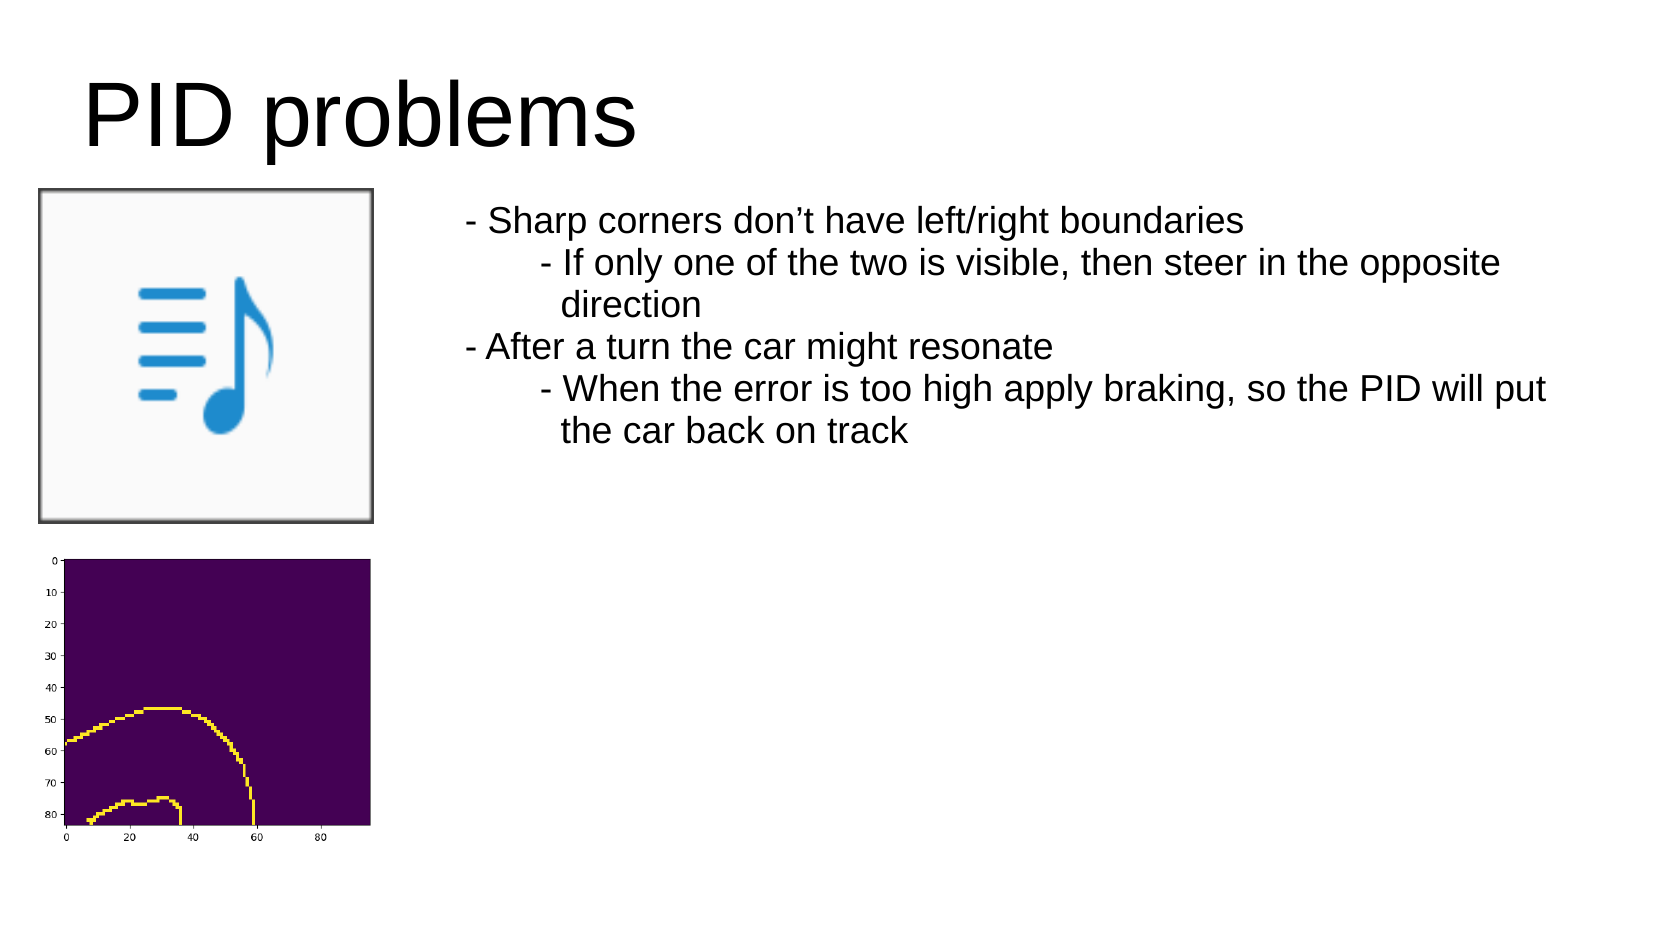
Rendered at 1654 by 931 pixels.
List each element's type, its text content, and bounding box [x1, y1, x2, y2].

text_box [37, 187, 376, 526]
picture [37, 549, 376, 849]
text_box - Sharp corners don’t have left/right boundaries - If only one of the two is visible, then steer in the opposite direction - After a turn the car might resonate - When the error is too high apply braking, so the PID will put the car back on track [450, 192, 1613, 826]
title PID problems [82, 37, 1571, 193]
